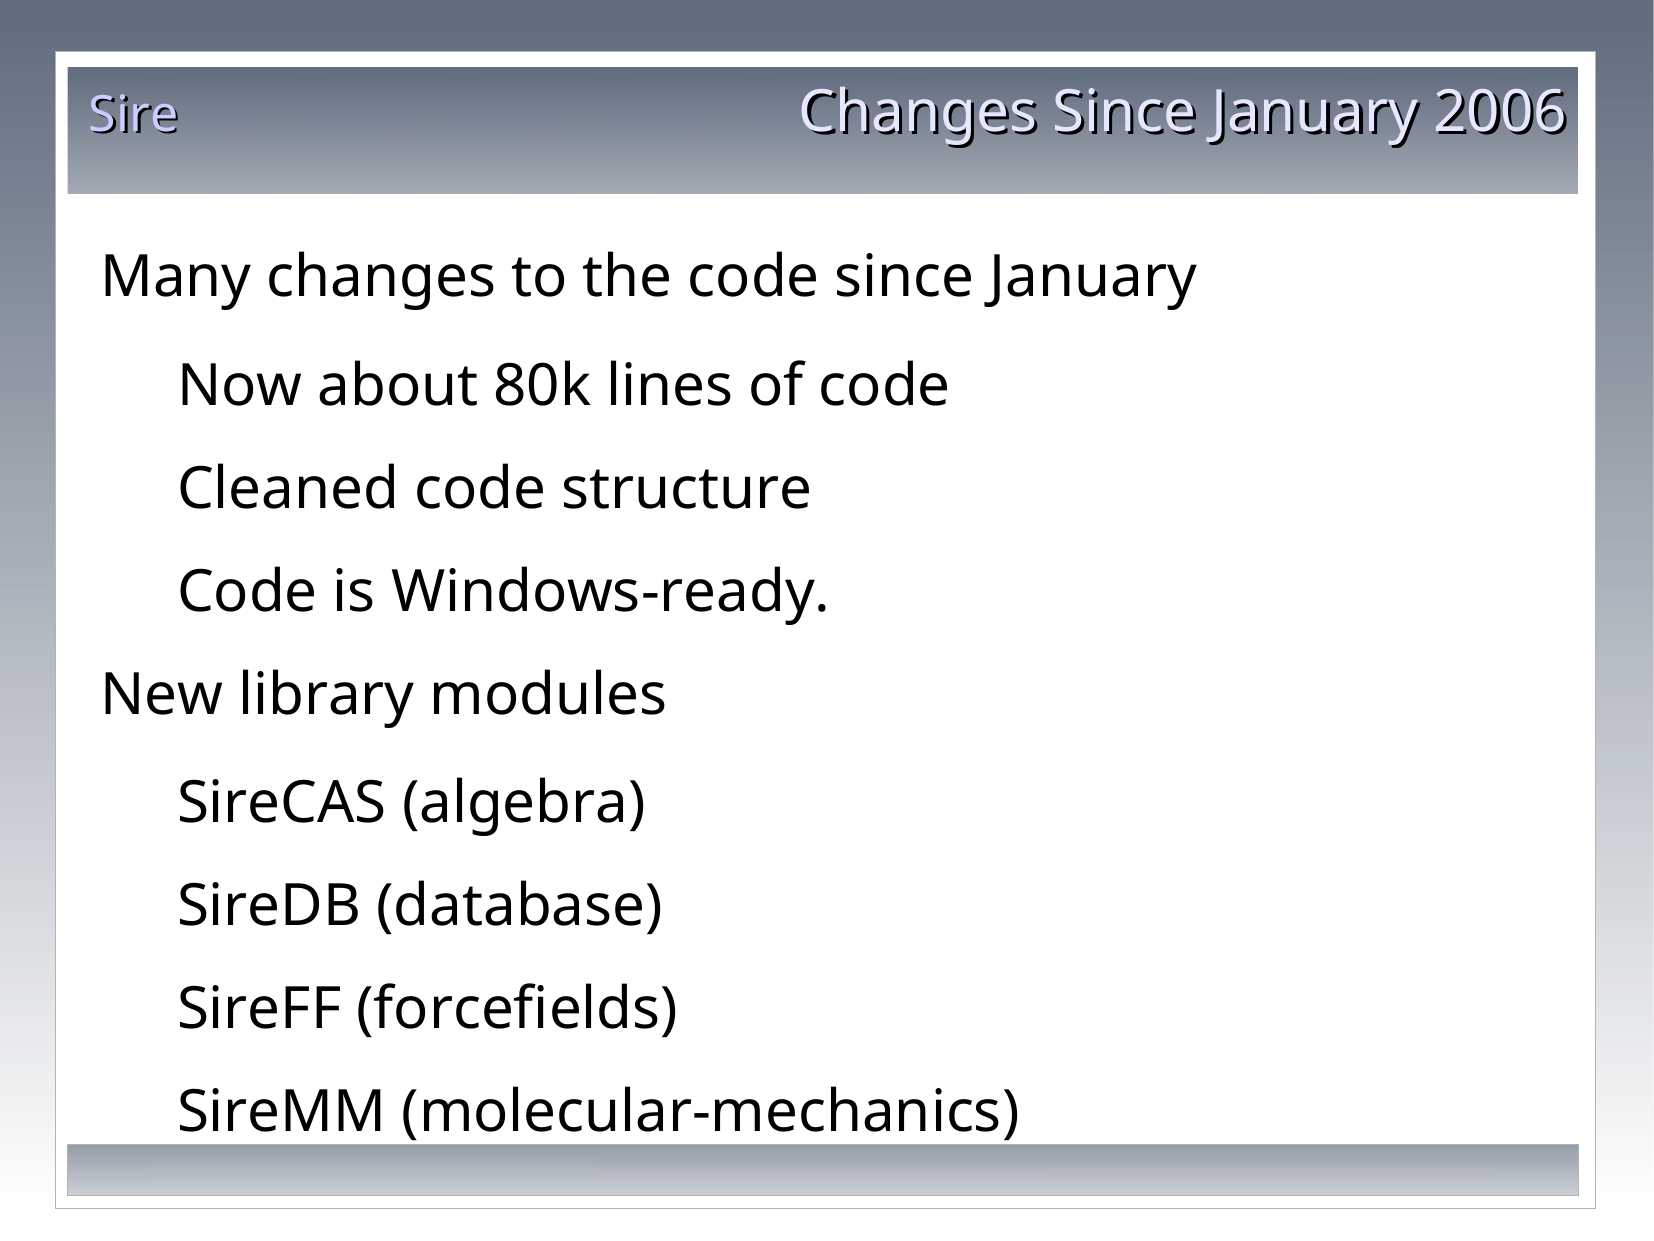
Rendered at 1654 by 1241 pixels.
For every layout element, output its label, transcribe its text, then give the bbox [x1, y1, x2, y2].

title Changes Since January 2006 [567, 68, 1567, 196]
picture [0, 0, 1654, 1241]
list Many changes to the code since January Now about 80k lines of code Cleaned code structure Code is Windows-ready. New library modules SireCAS (algebra) SireDB (database) SireFF (forcefields) SireMM (molecular-mechanics) [82, 234, 1571, 1119]
